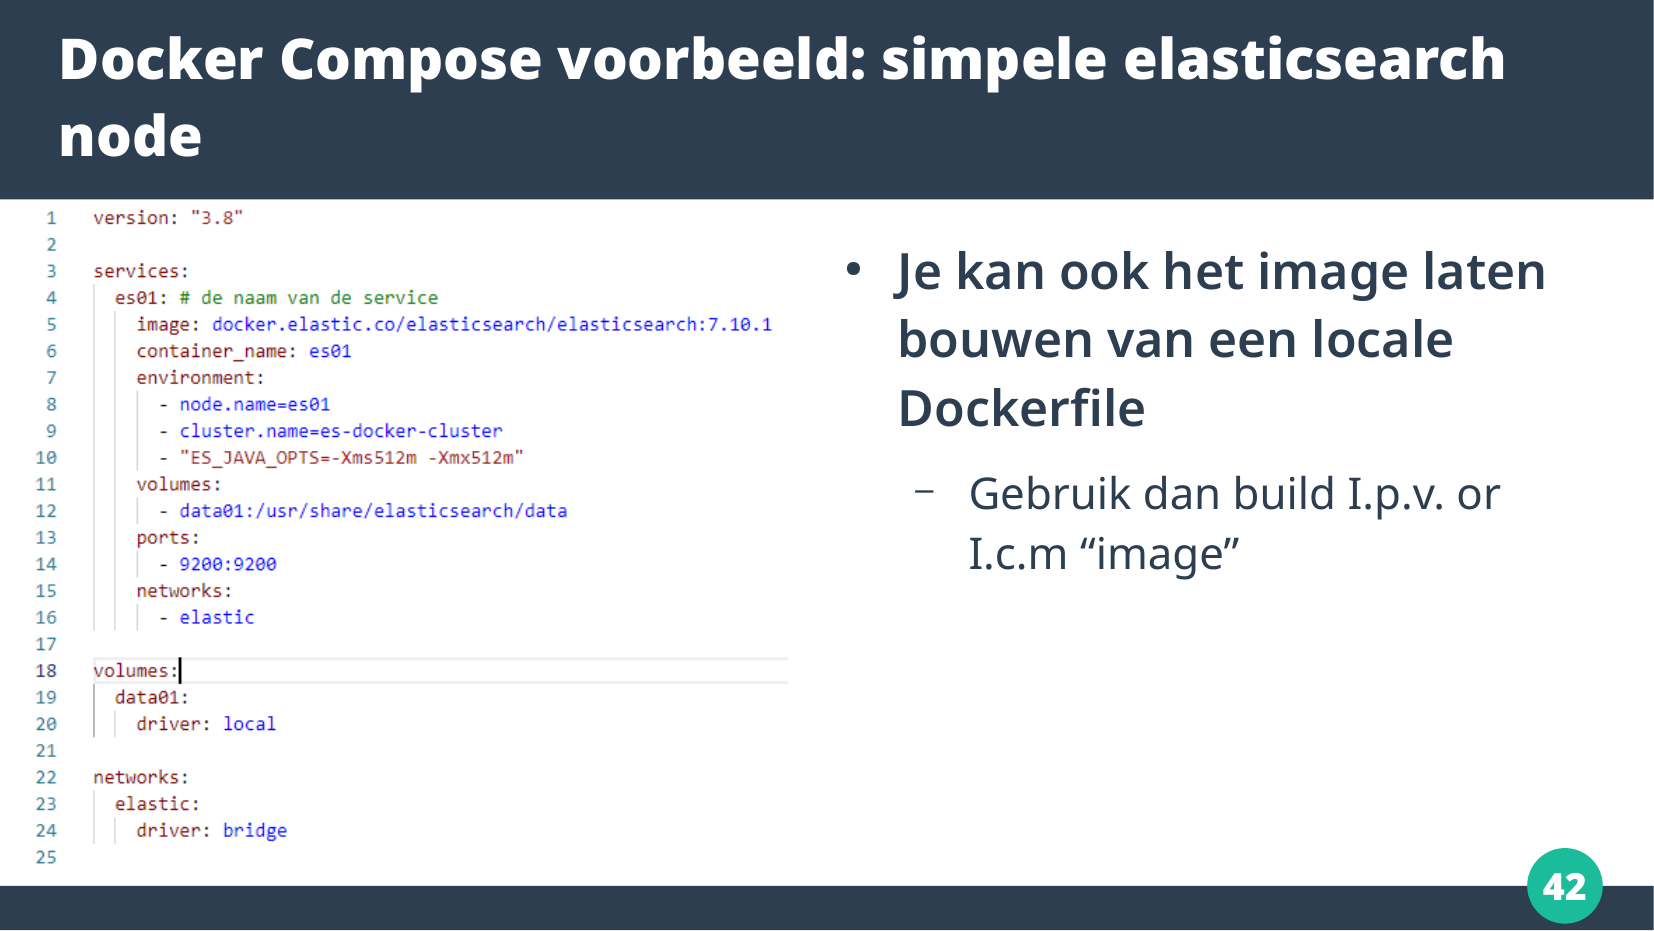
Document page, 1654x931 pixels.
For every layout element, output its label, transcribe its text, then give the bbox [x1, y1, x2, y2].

picture [29, 206, 788, 872]
list Je kan ook het image laten bouwen van een locale Dockerfile Gebruik dan build I.p.v. or I.c.m “image” [826, 236, 1595, 864]
title Docker Compose voorbeeld: simpele elasticsearch node [59, 37, 1595, 156]
